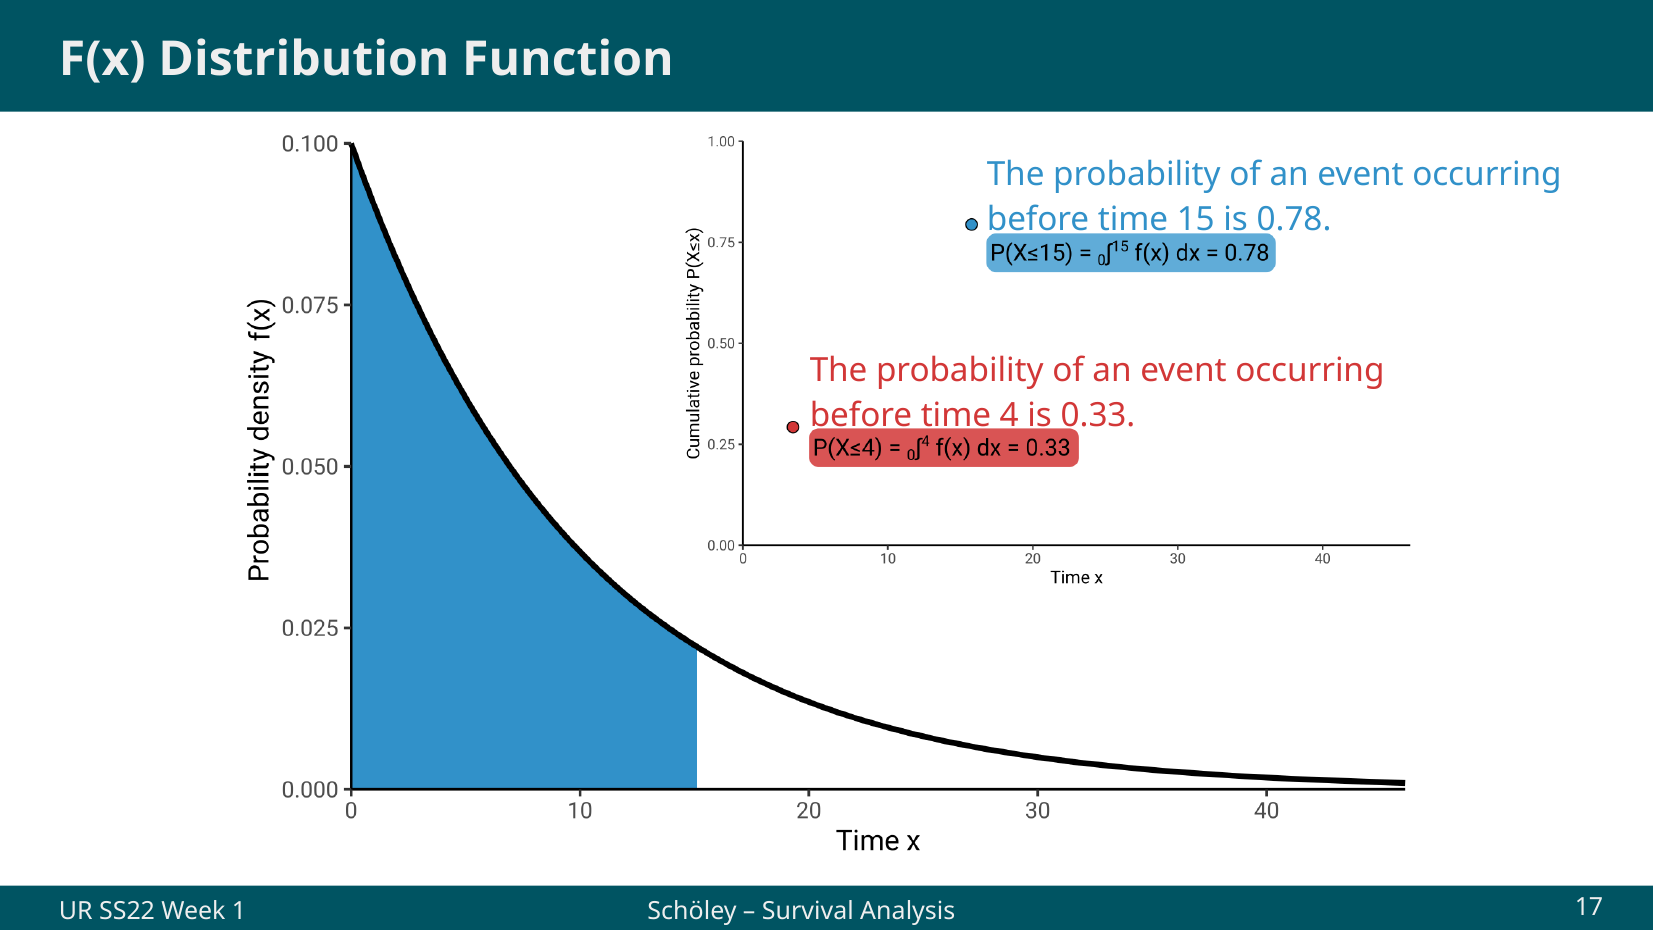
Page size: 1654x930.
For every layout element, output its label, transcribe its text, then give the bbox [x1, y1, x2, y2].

text_box The probability of an event occurring before time 4 is 0.33. [795, 338, 1411, 450]
text_box The probability of an event occurring before time 15 is 0.78. [972, 142, 1588, 254]
title F(x) Distribution Function [58, 0, 1594, 117]
picture [234, 129, 1419, 870]
